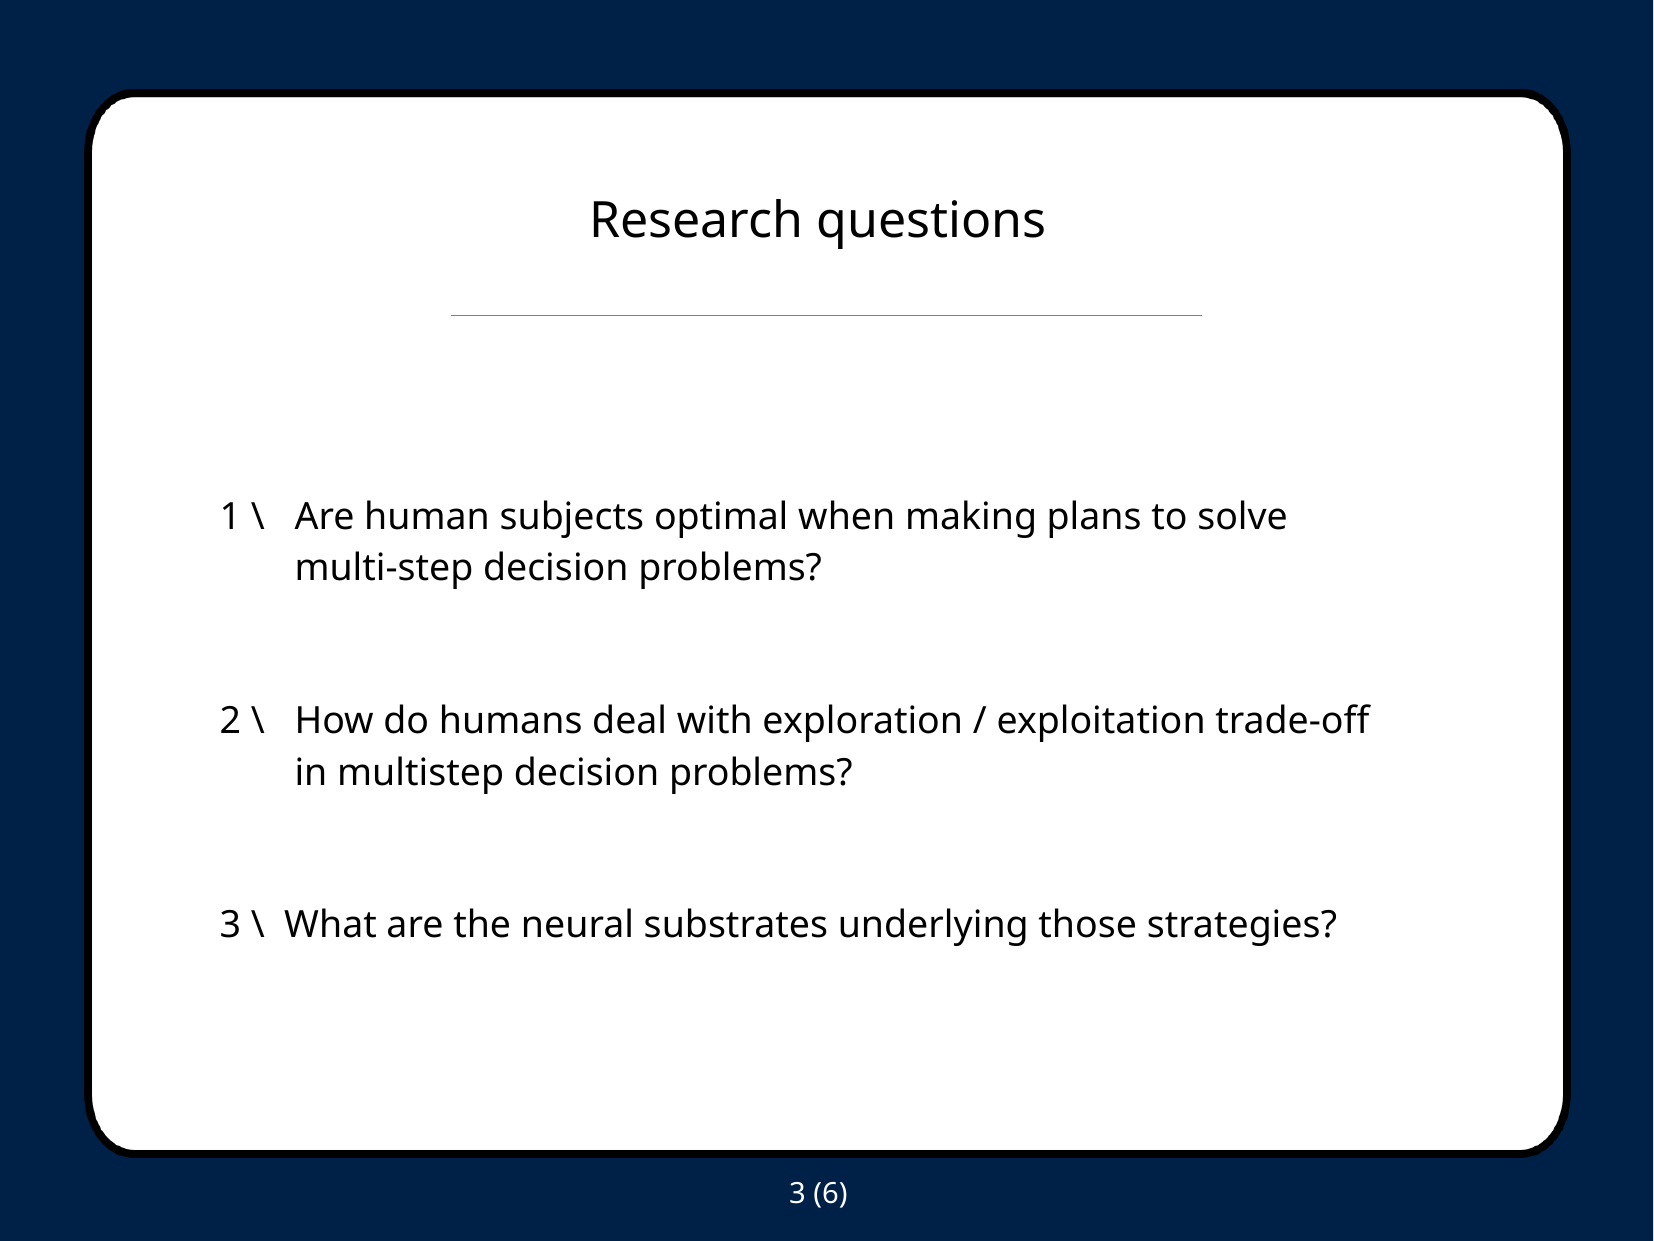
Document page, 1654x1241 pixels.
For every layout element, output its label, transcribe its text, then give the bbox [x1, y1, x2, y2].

picture [0, 0, 1654, 1241]
title 1 \ Are human subjects optimal when making plans to solve multi-step decision problems? 2 \ How do humans deal with exploration / exploitation trade-off in multistep decision problems? 3 \ What are the neural substrates underlying those strategies? [219, 489, 1449, 926]
title Research questions [74, 188, 1562, 247]
title 3 (6) [74, 1170, 1562, 1214]
